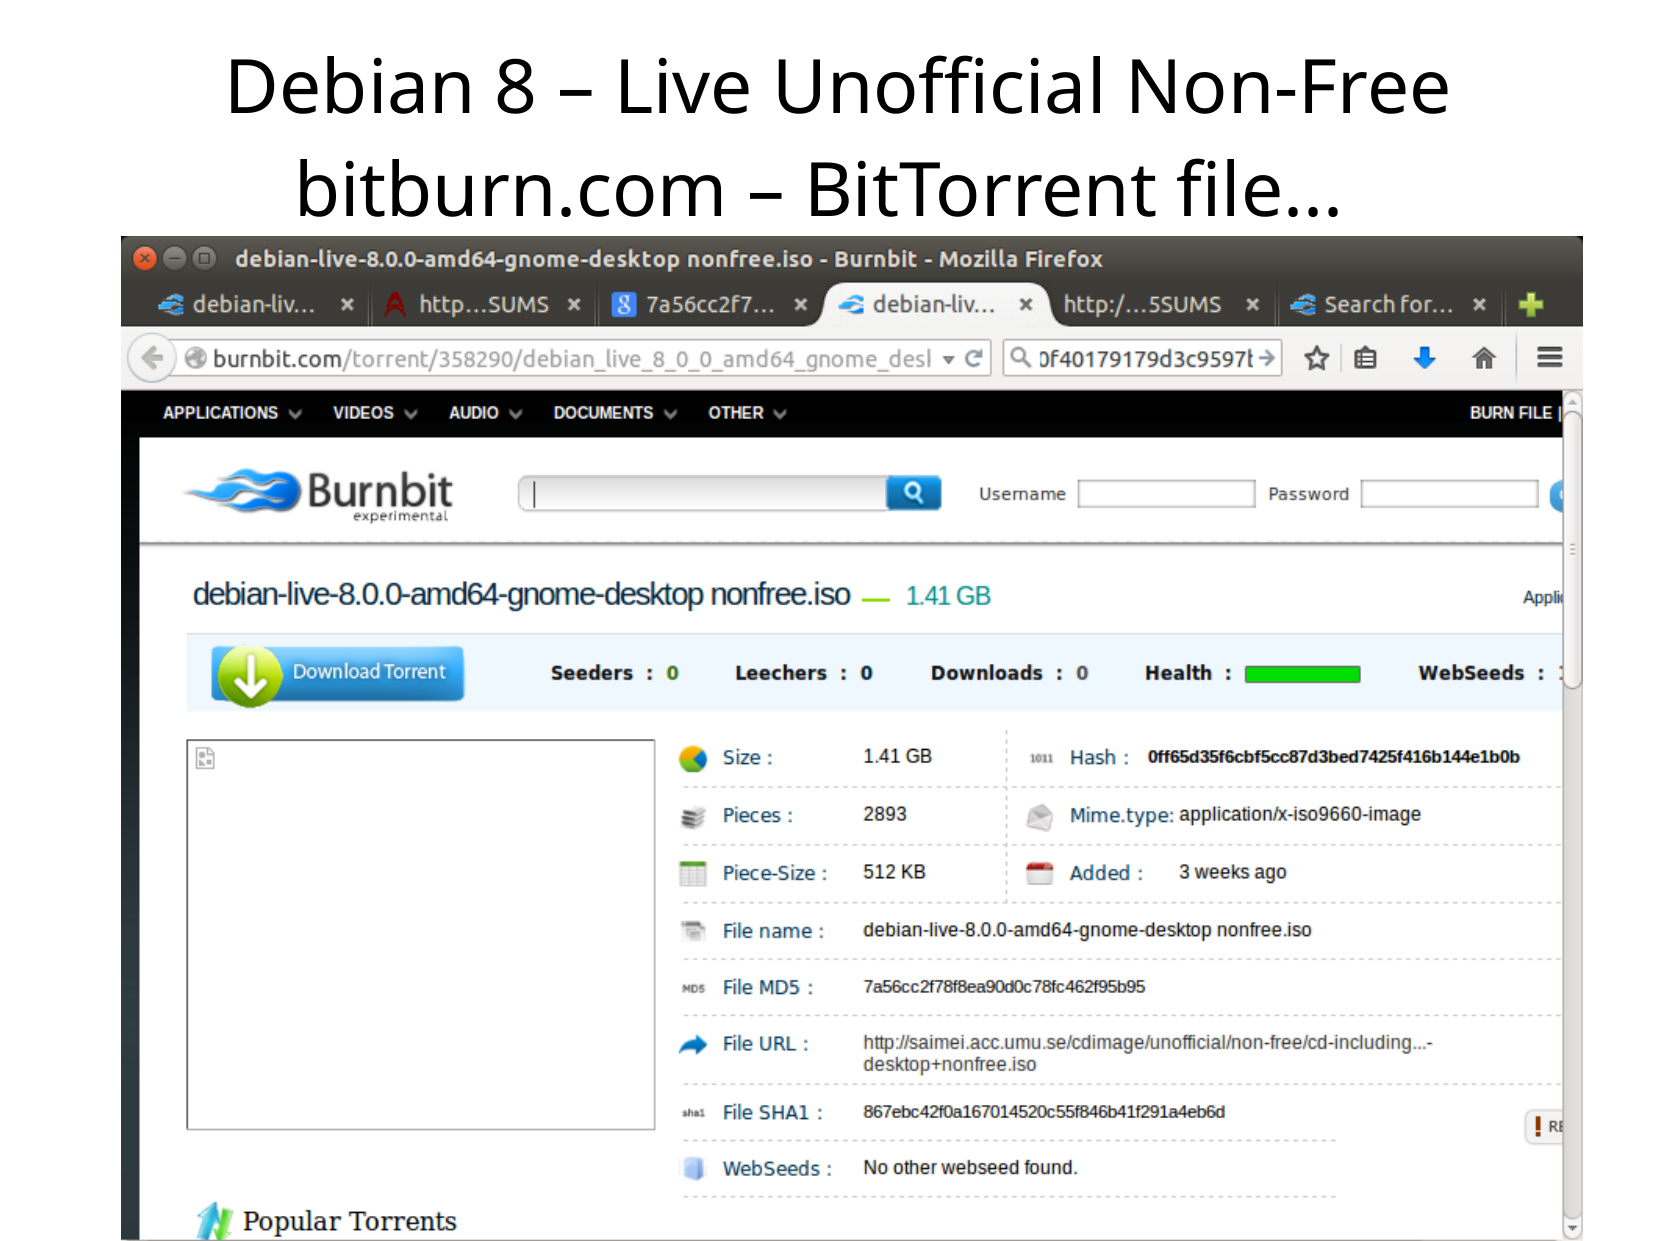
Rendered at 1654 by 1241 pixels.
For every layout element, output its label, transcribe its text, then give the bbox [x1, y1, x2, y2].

picture [121, 236, 1583, 1241]
title Debian 8 – Live Unofficial Non-Free bitburn.com – BitTorrent file... [94, 53, 1583, 219]
